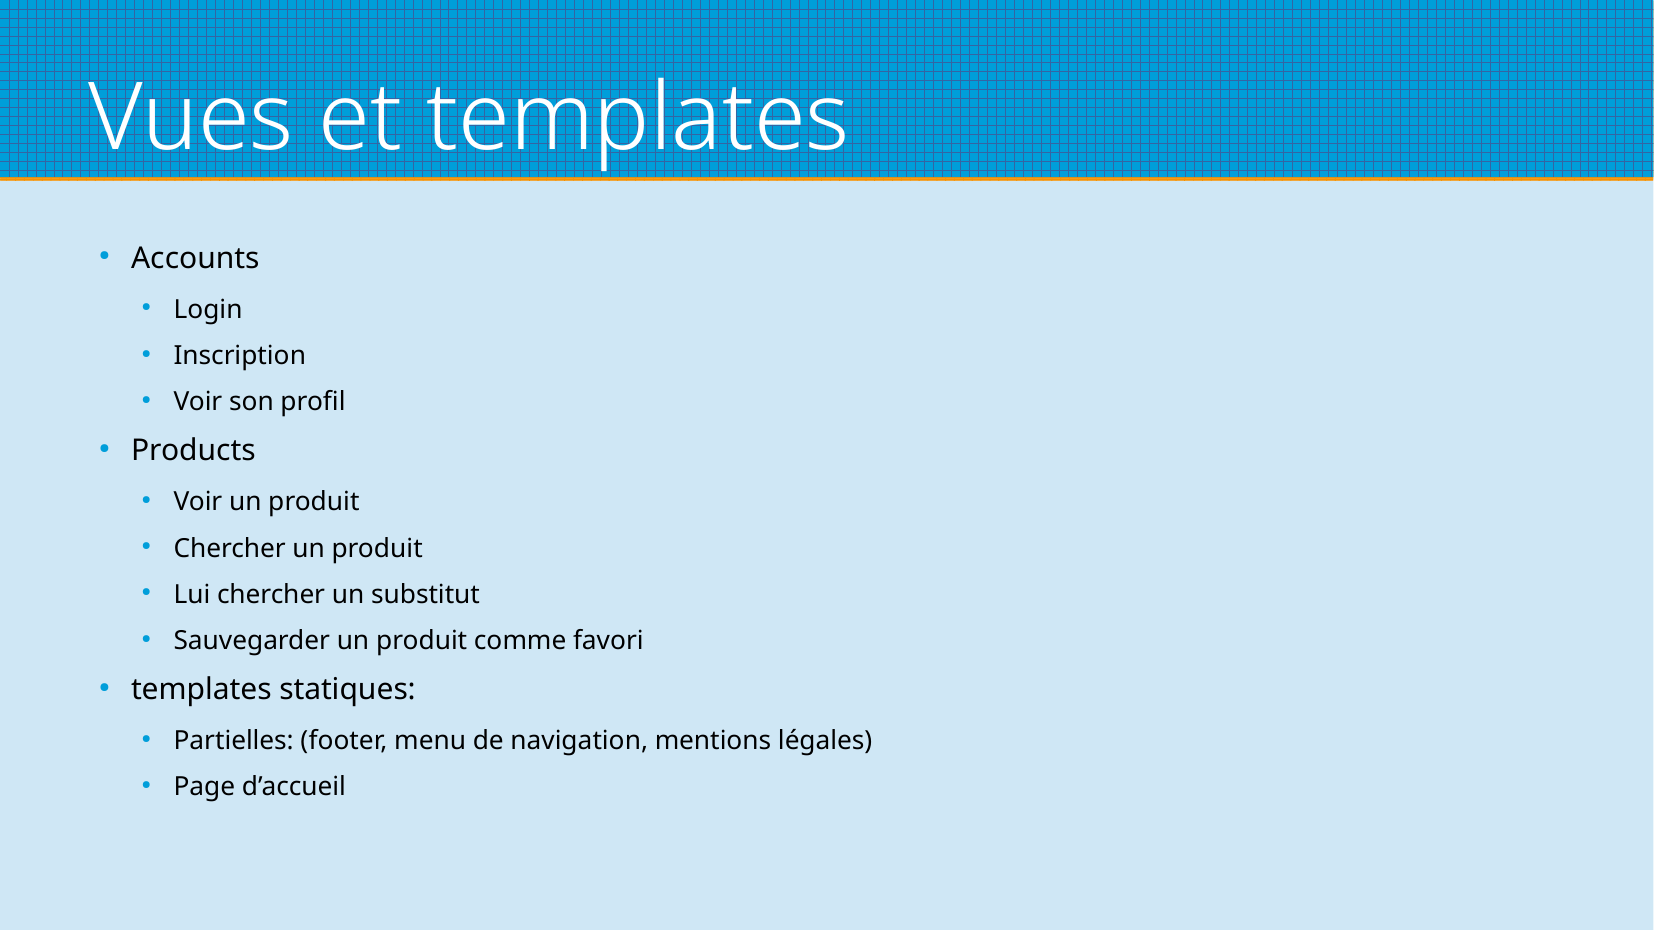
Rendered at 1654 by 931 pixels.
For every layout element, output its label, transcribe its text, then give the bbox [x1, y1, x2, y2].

title Vues et templates [88, 14, 1565, 178]
list Accounts Login Inscription Voir son profil Products Voir un produit Chercher un produit Lui chercher un substitut Sauvegarder un produit comme favori templates statiques: Partielles: (footer, menu de navigation, mentions légales) Page d’accueil [88, 236, 1565, 813]
